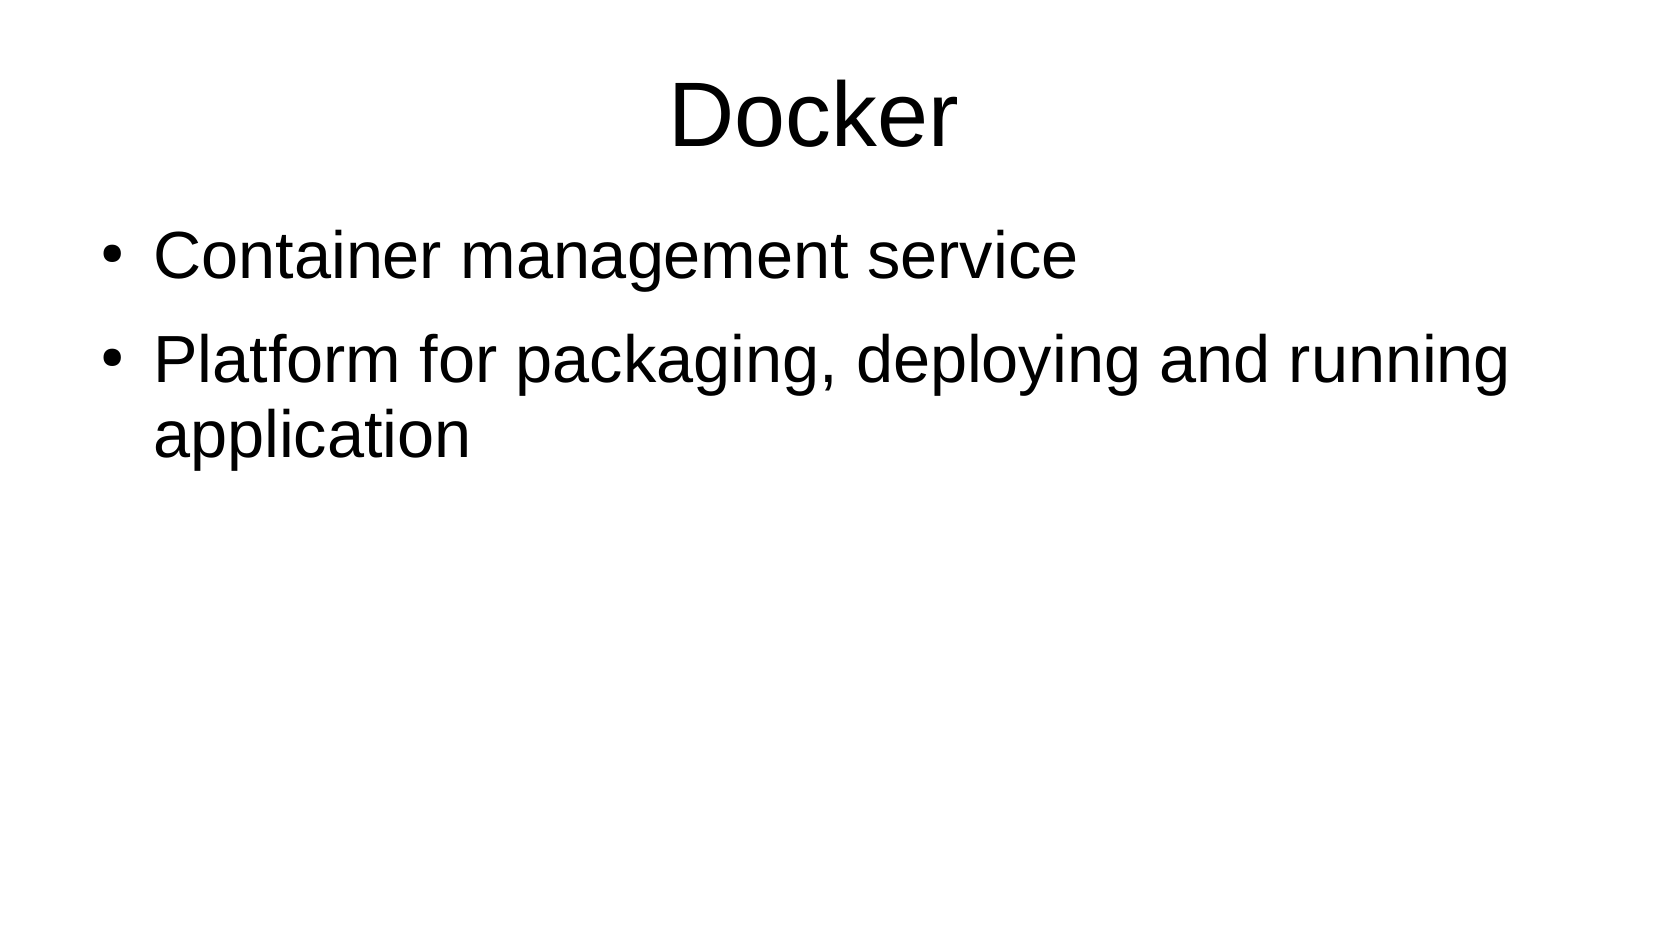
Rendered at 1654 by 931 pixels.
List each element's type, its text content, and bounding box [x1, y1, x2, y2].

title Docker [82, 37, 1571, 193]
list Container management service Platform for packaging, deploying and running application [82, 217, 1571, 758]
